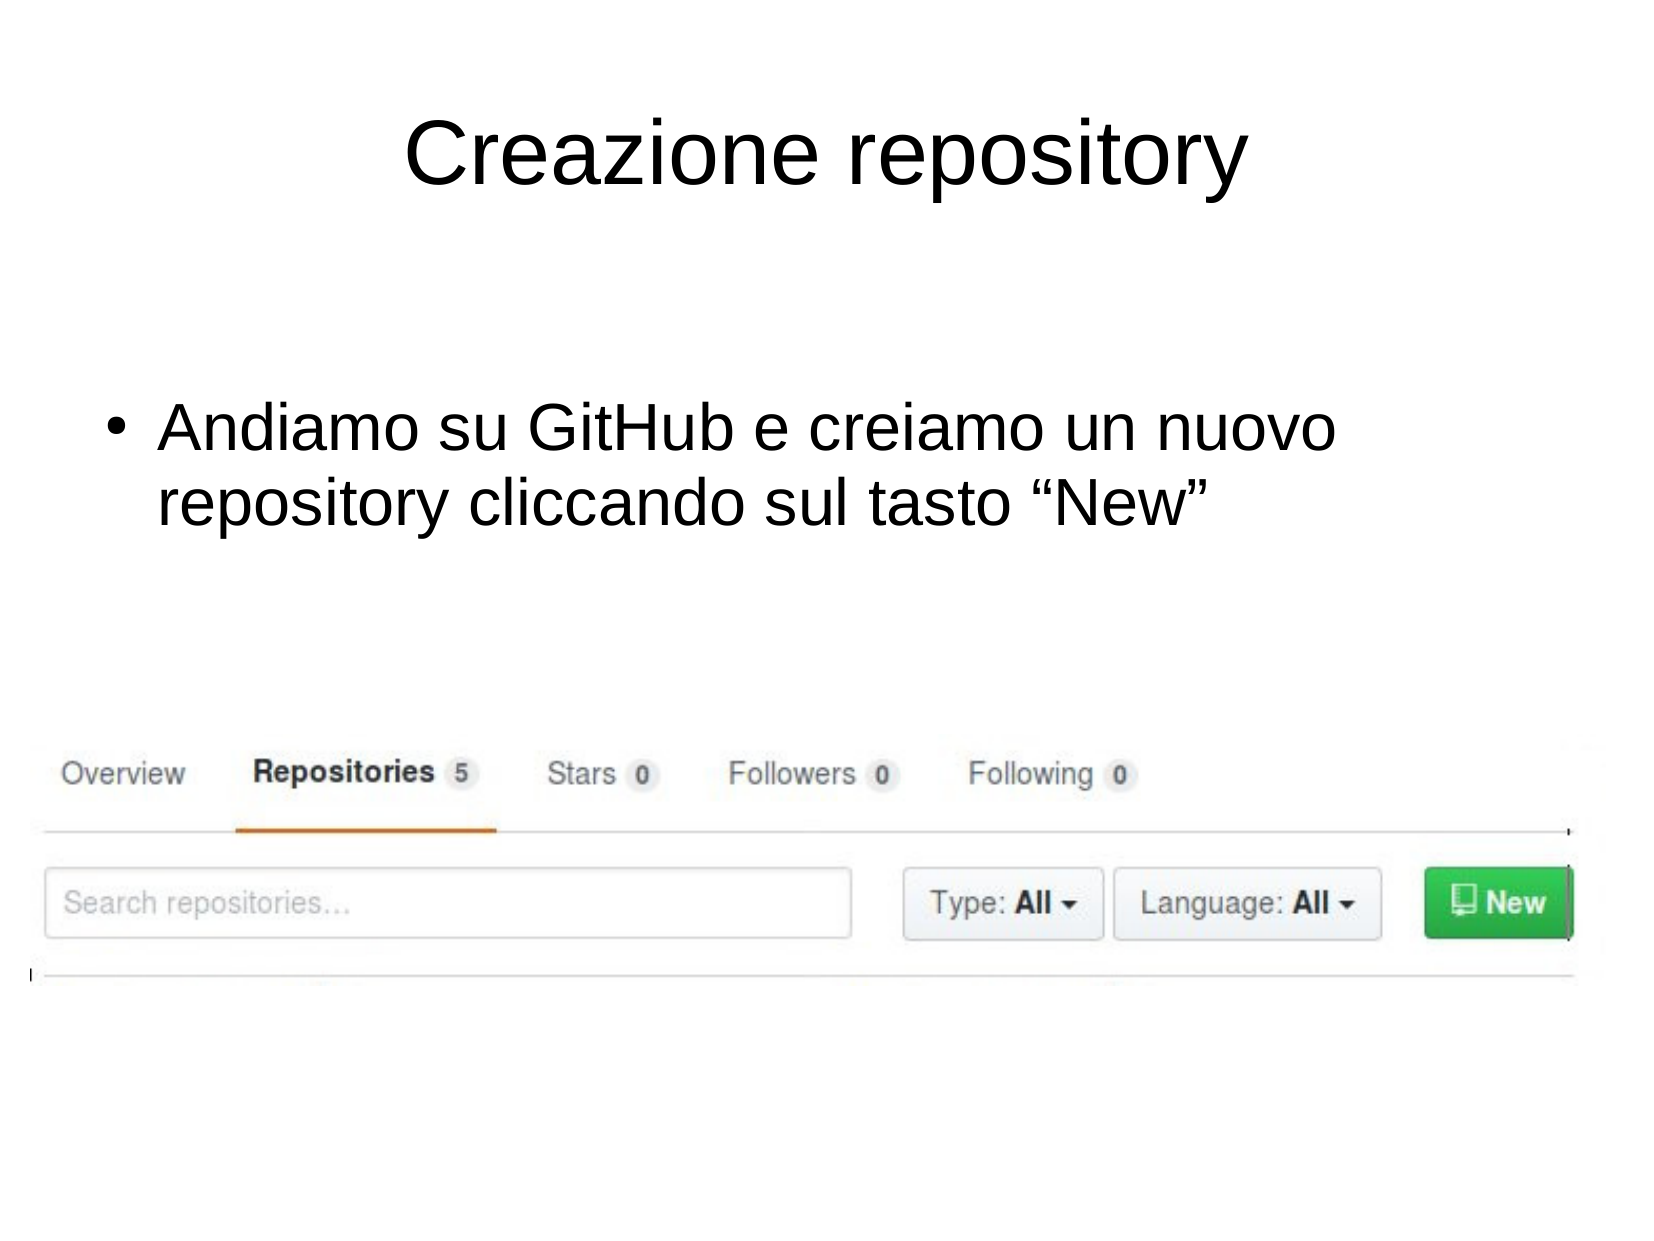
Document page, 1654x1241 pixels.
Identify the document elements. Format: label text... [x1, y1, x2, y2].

picture [30, 734, 1606, 986]
list Andiamo su GitHub e creiamo un nuovo repository cliccando sul tasto “New” [86, 390, 1576, 595]
title Creazione repository [82, 49, 1571, 257]
